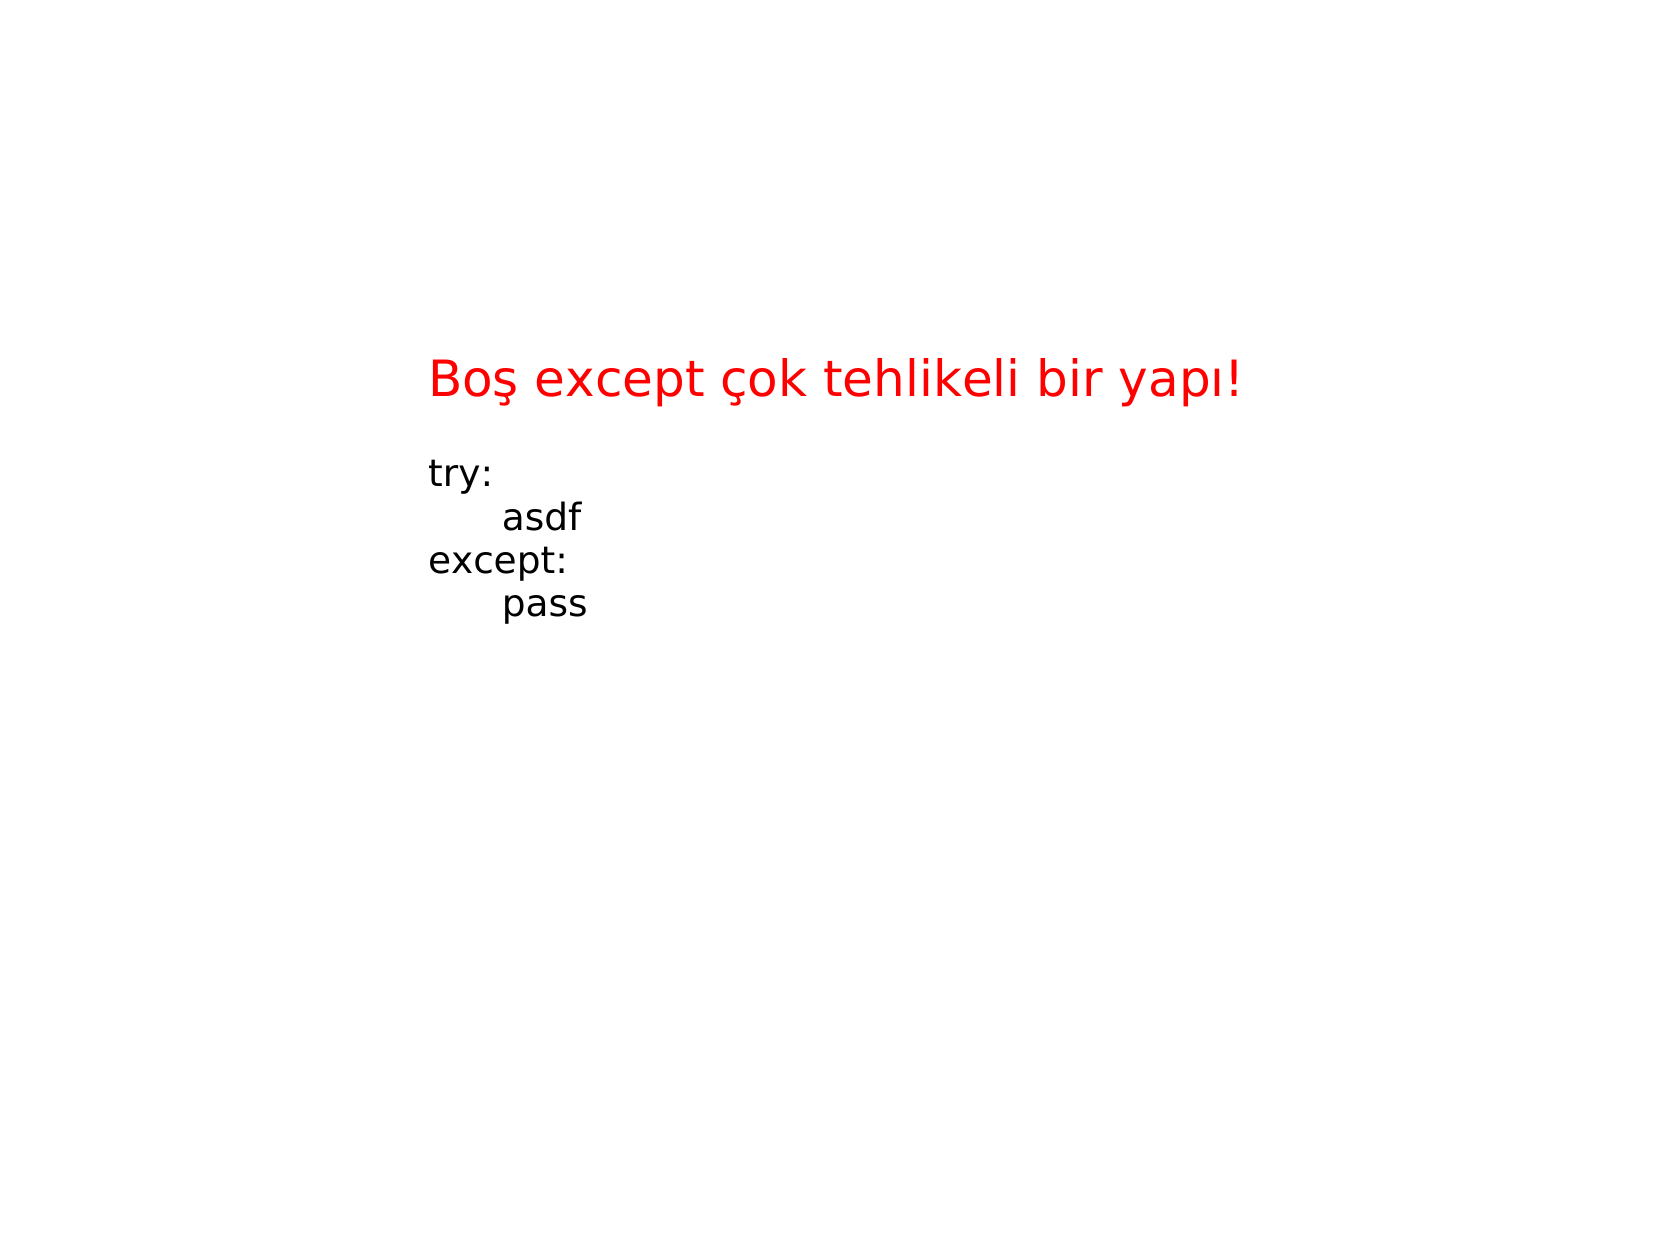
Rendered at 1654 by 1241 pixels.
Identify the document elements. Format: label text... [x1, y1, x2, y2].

text_box Boş except çok tehlikeli bir yapı! try: asdf except: pass [413, 342, 1261, 634]
